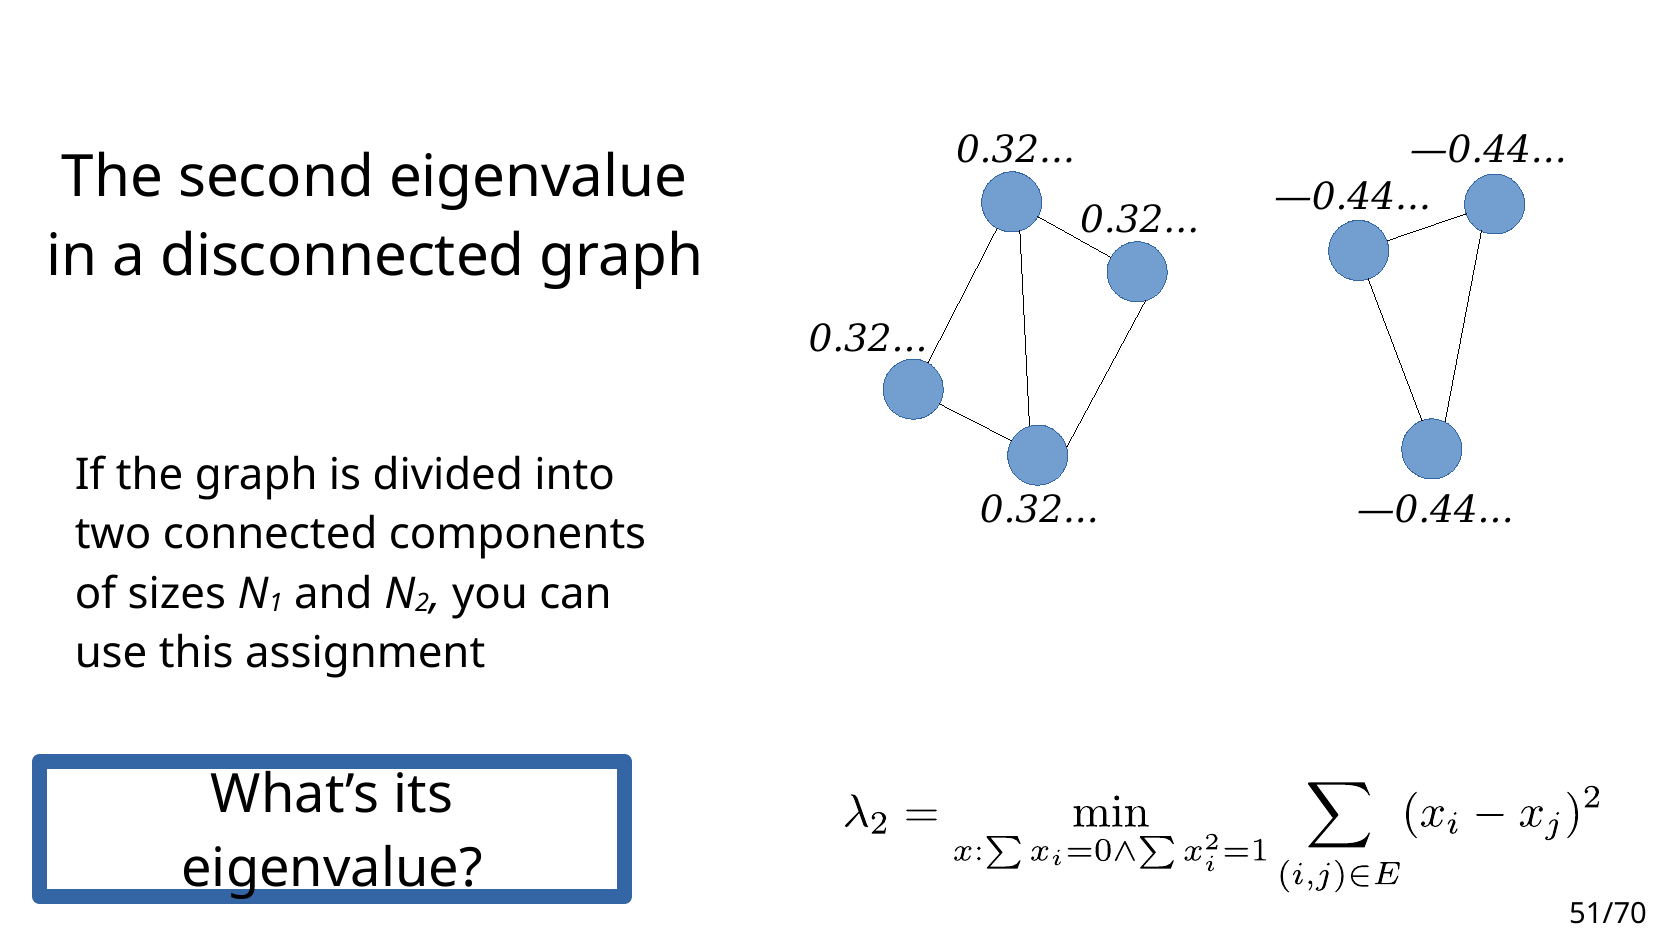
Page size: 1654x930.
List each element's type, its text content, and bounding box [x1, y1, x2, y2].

text_box —0.44... [1395, 119, 1584, 186]
text_box [1328, 233, 1389, 281]
text_box 0.32... [941, 119, 1105, 186]
text_box If the graph is divided into two connected components of sizes N1 and N2, you can use this assignment [60, 435, 691, 706]
text_box 0.32... [1065, 190, 1229, 257]
title The second eigenvalue in a disconnected graph [29, 37, 720, 391]
text_box [1007, 425, 1068, 480]
text_box [1464, 186, 1525, 234]
text_box —0.44... [1259, 167, 1448, 233]
picture [840, 776, 1603, 895]
text_box 0.32... [793, 308, 957, 375]
text_box 0.32... [965, 480, 1129, 546]
text_box [1401, 418, 1462, 479]
text_box —0.44... [1342, 480, 1531, 546]
text_box What’s its eigenvalue? [39, 761, 625, 897]
text_box [883, 375, 944, 420]
text_box [1107, 257, 1168, 302]
text_box [981, 186, 1042, 232]
